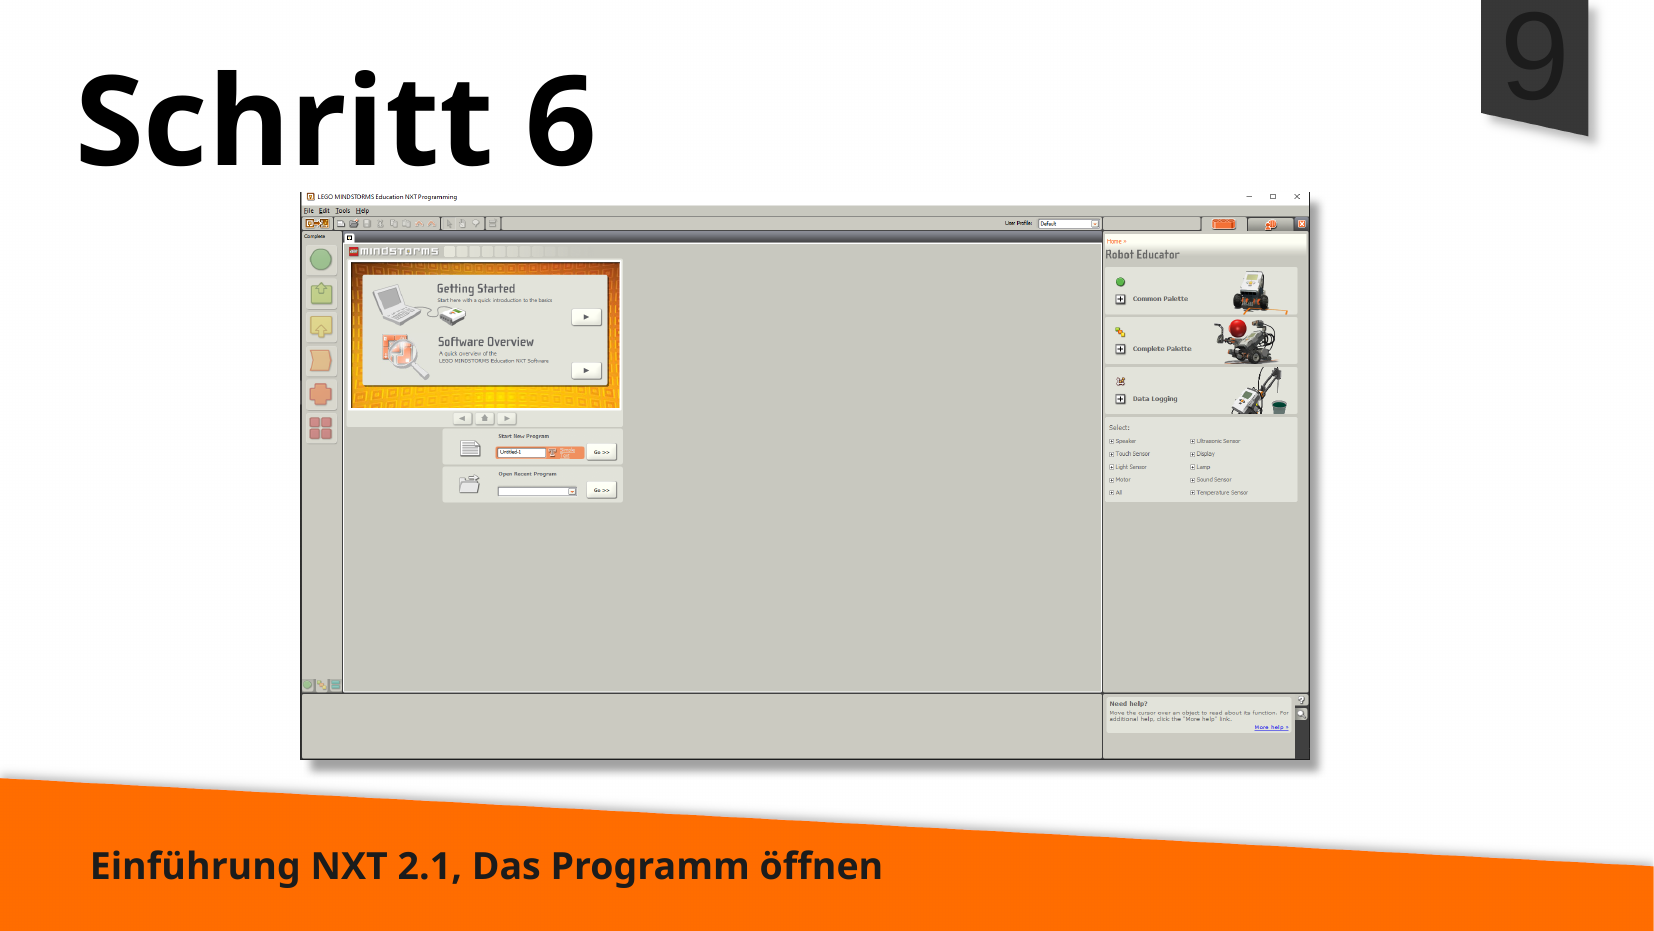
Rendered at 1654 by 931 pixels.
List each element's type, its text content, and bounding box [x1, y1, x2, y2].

text_box 9 [1462, 0, 1609, 134]
title Schritt 6 [75, 37, 1564, 197]
picture [0, 0, 1654, 931]
text_box Einführung NXT 2.1, Das Programm öffnen [75, 832, 1201, 901]
